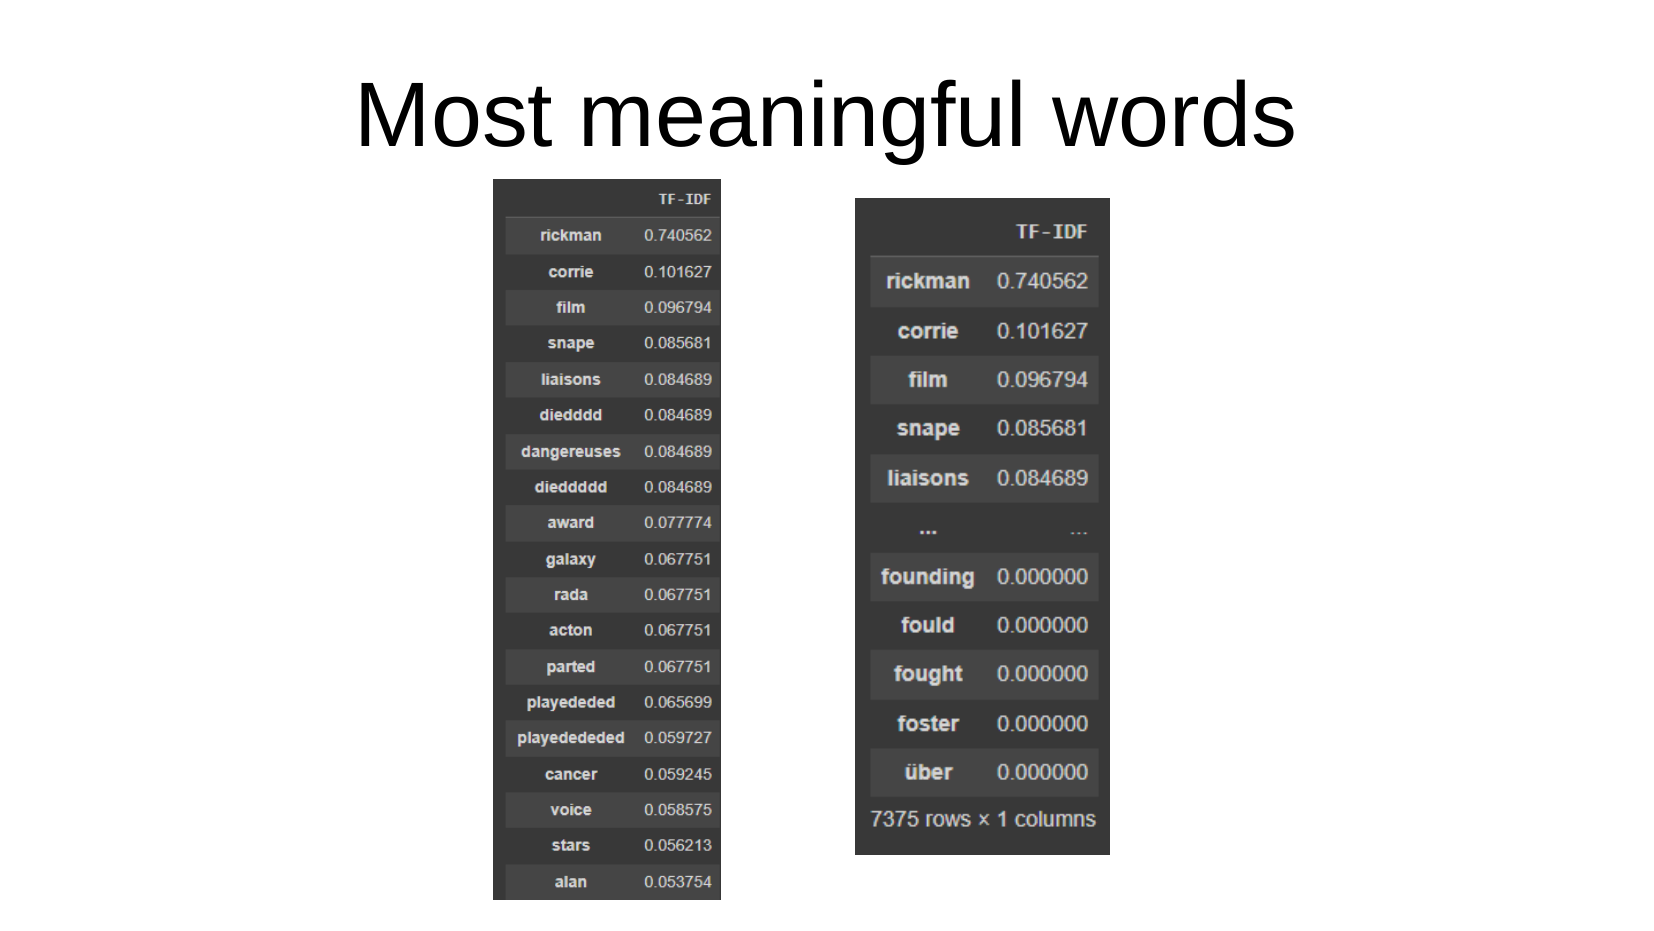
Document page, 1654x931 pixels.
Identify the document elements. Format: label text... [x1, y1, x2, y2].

title Most meaningful words [82, 37, 1571, 193]
picture [493, 179, 721, 901]
picture [855, 198, 1110, 856]
